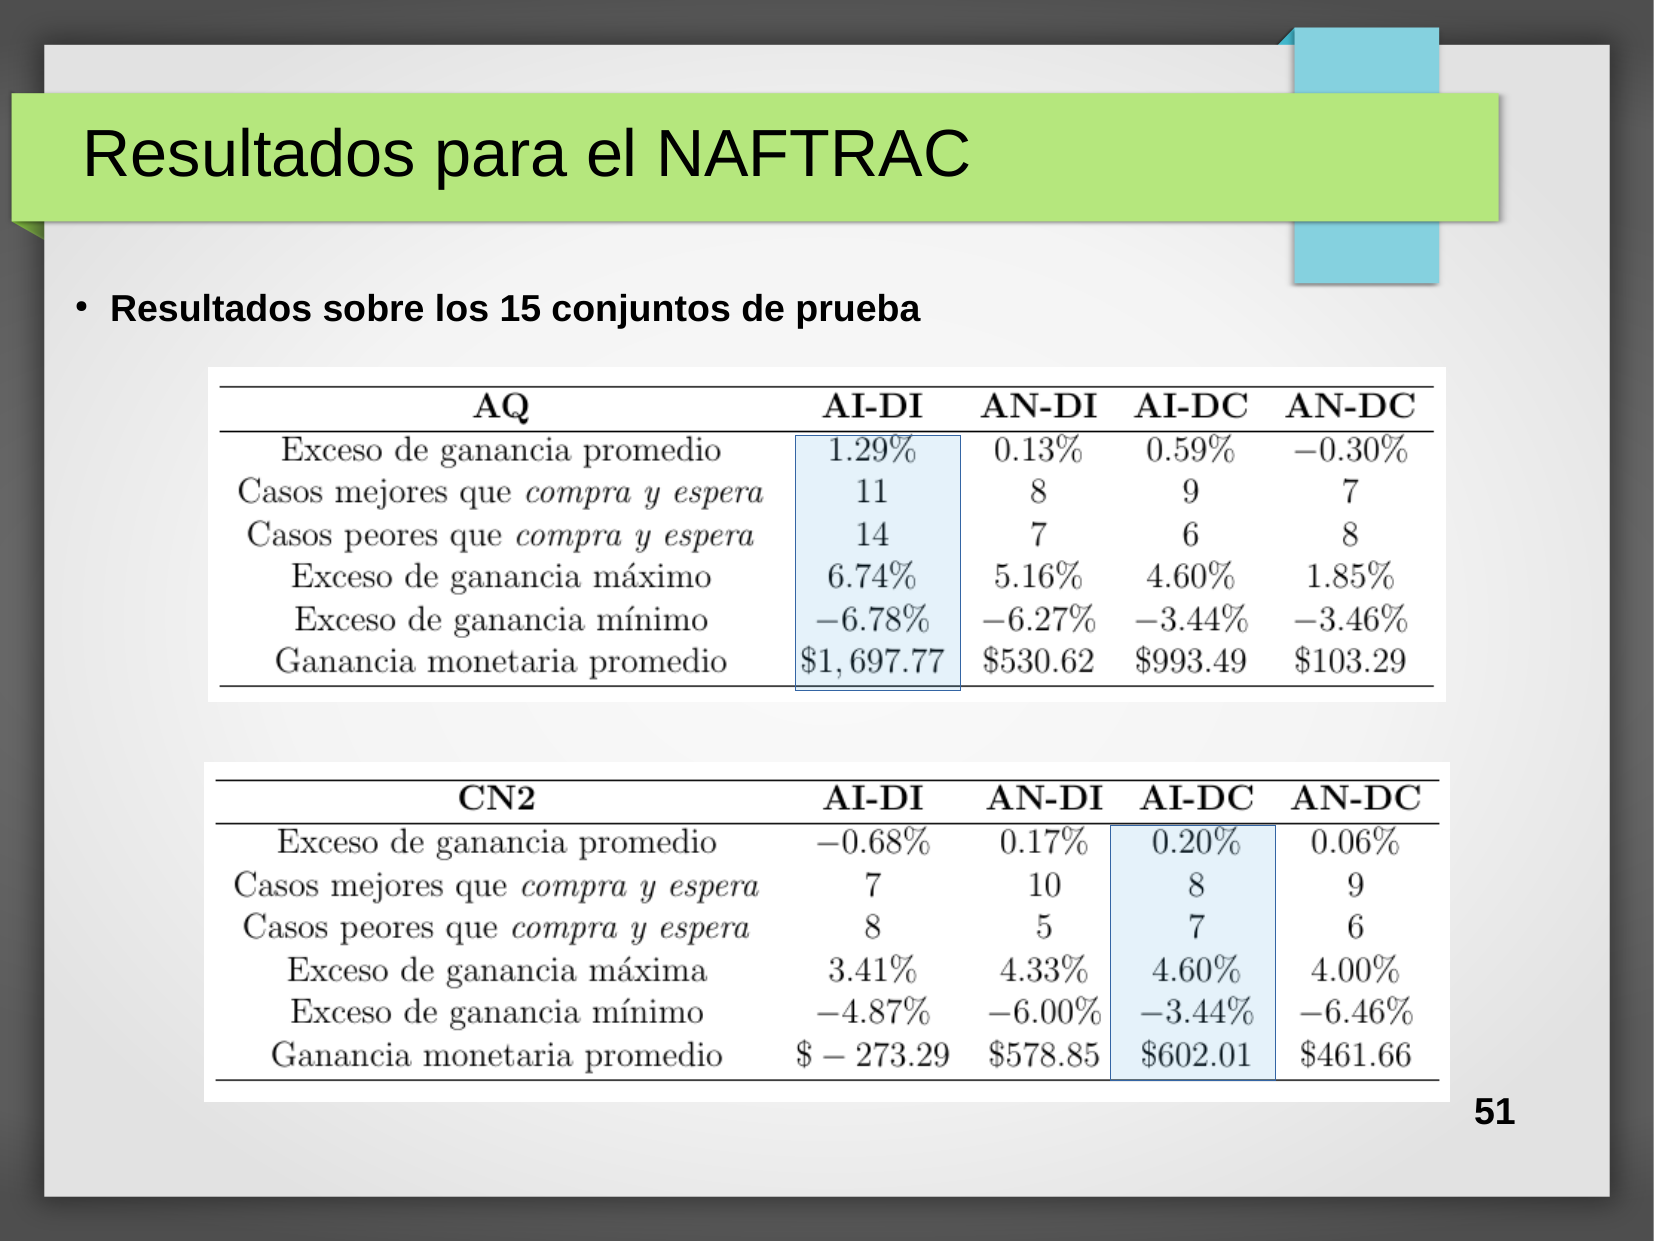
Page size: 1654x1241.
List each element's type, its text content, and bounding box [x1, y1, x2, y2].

text_box [795, 435, 961, 691]
title Resultados para el NAFTRAC [82, 79, 1501, 229]
text_box [1110, 825, 1276, 1081]
picture [0, 0, 1654, 1241]
text_box <number> [1459, 1083, 1654, 1154]
text_box Resultados sobre los 15 conjuntos de prueba [60, 279, 1501, 337]
